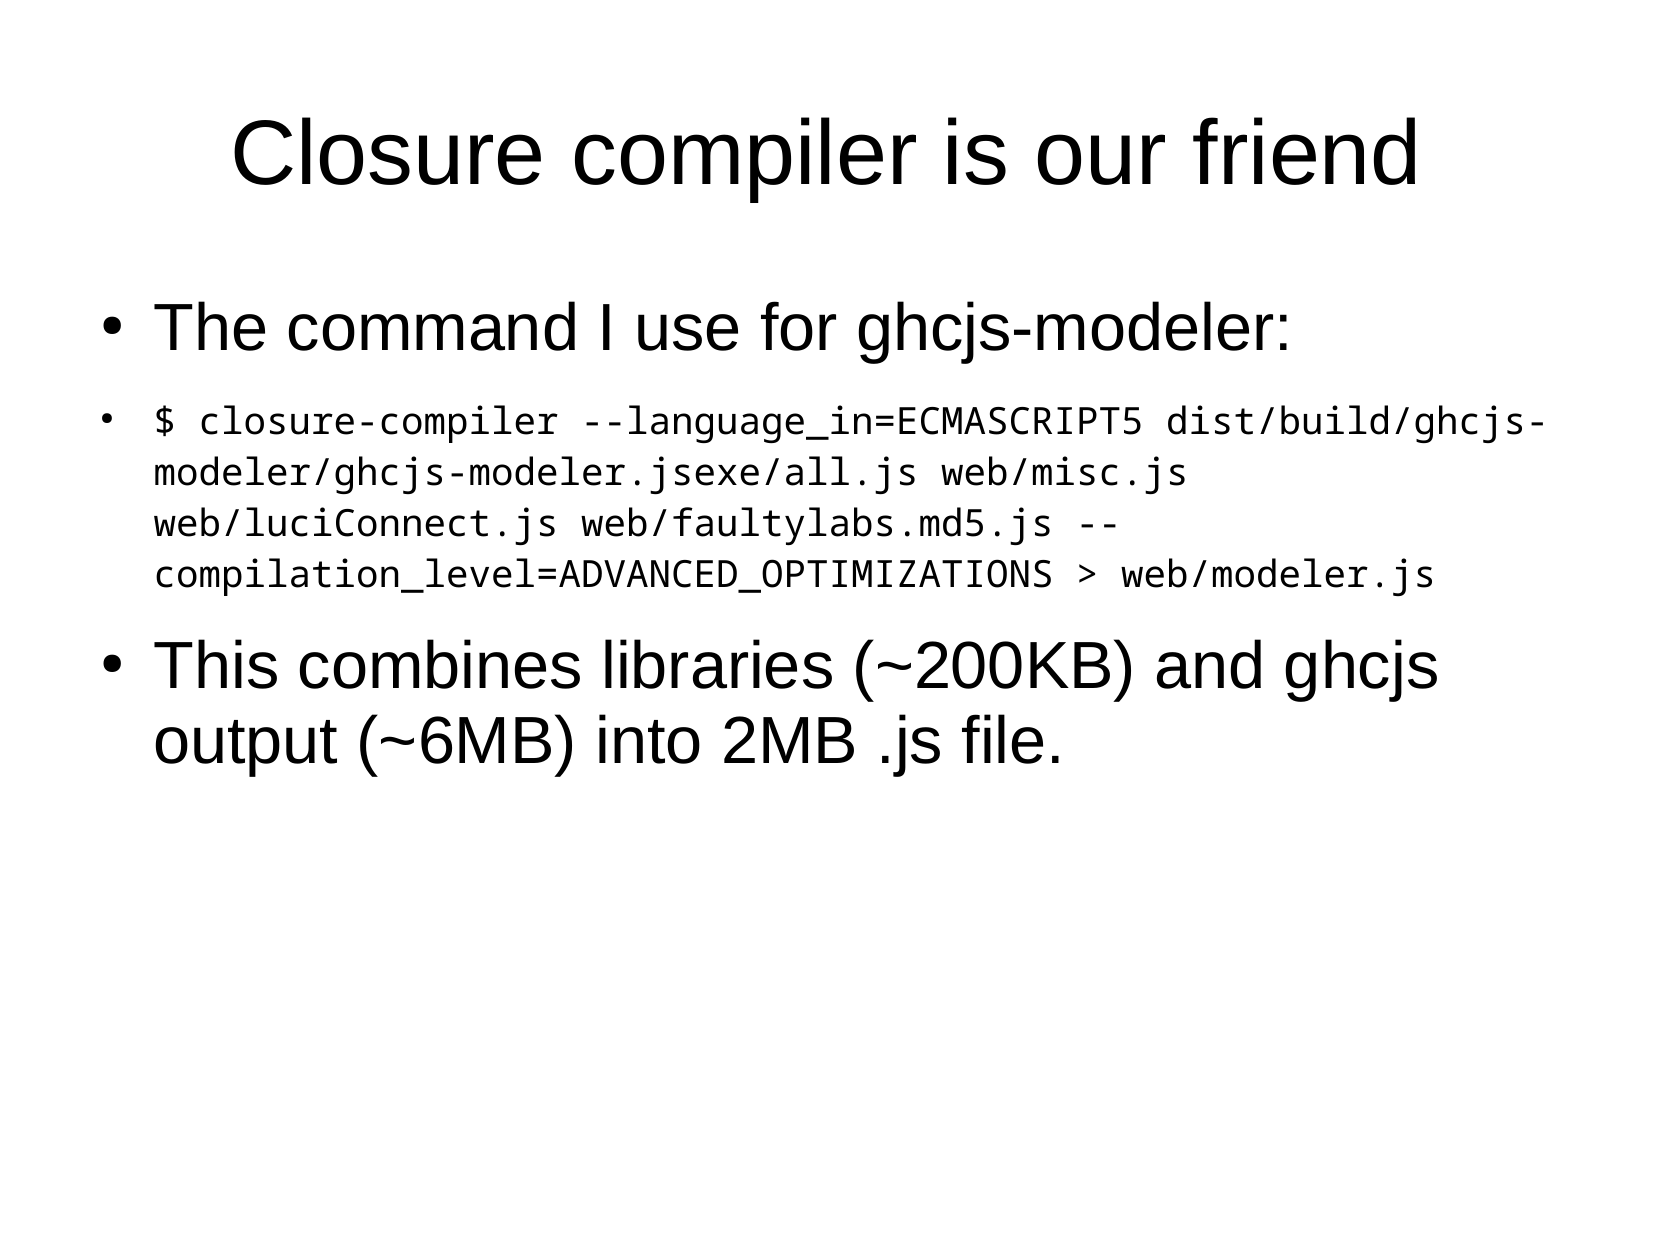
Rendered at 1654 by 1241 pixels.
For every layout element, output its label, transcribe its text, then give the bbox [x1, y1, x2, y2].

list The command I use for ghcjs-modeler: $ closure-compiler --language_in=ECMASCRIPT5 dist/build/ghcjs-modeler/ghcjs-modeler.jsexe/all.js web/misc.js web/luciConnect.js web/faultylabs.md5.js --compilation_level=ADVANCED_OPTIMIZATIONS > web/modeler.js This combines libraries (~200KB) and ghcjs output (~6MB) into 2MB .js file. [82, 290, 1571, 1010]
title Closure compiler is our friend [82, 49, 1571, 257]
